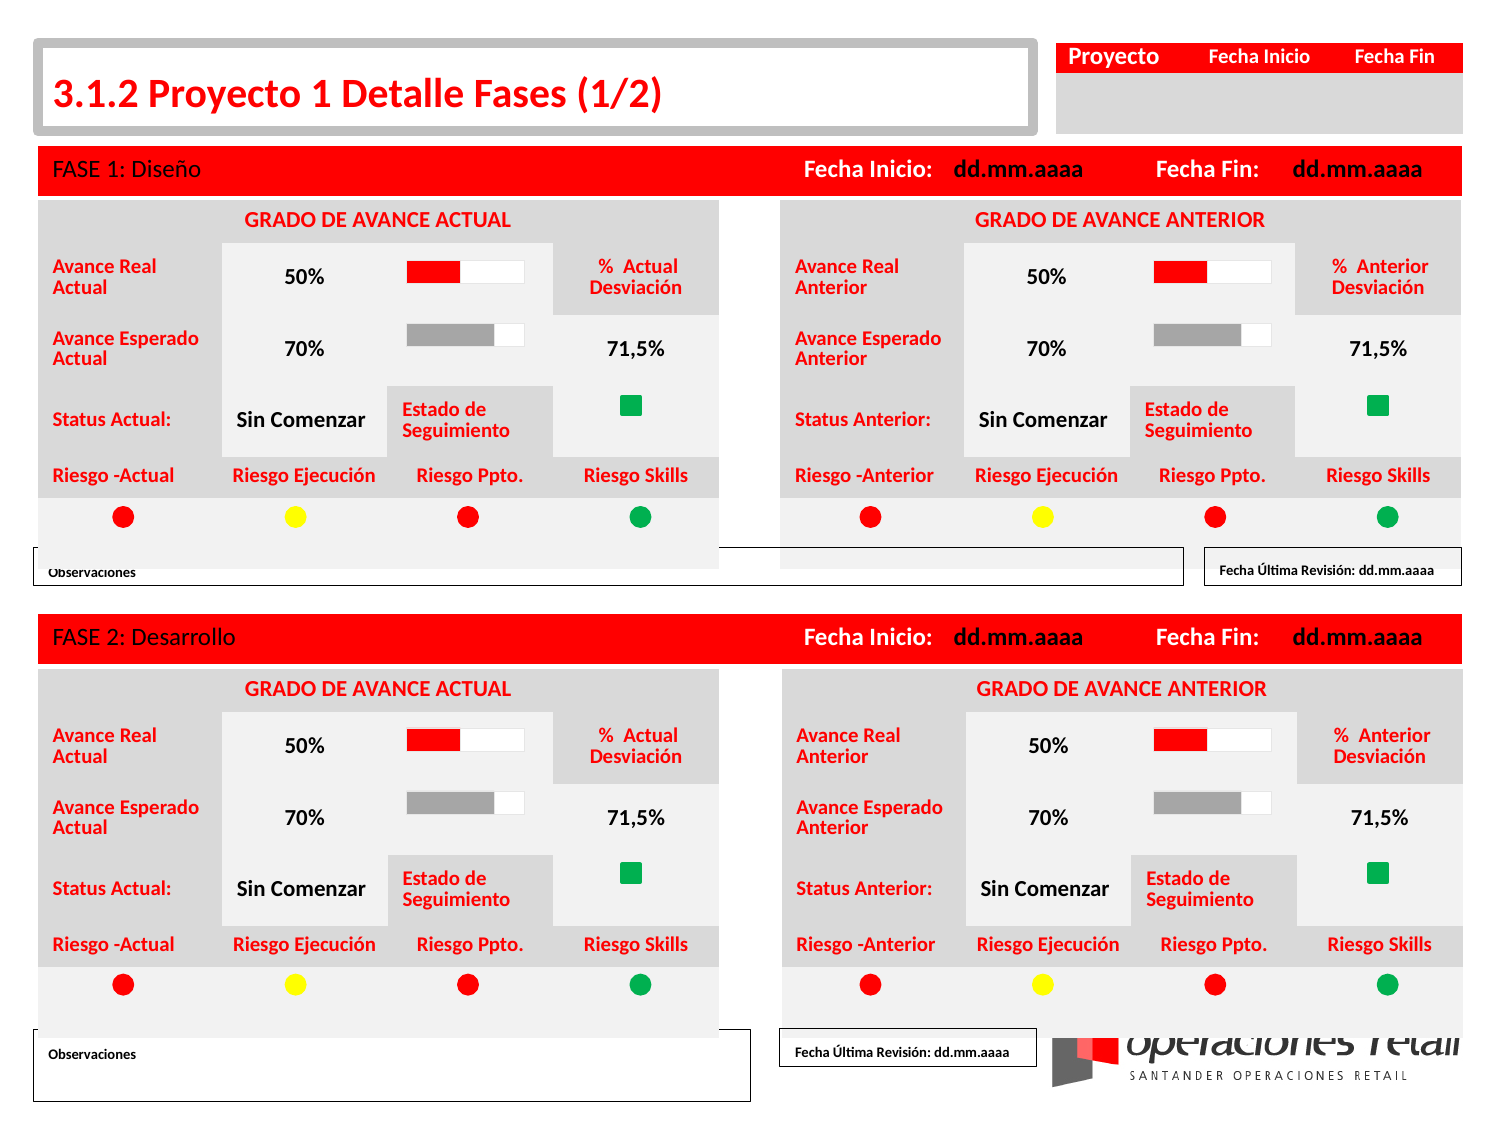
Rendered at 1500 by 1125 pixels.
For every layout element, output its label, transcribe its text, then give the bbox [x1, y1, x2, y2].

table_cell 70% [222, 784, 388, 855]
table_cell [388, 712, 553, 784]
table_cell Riesgo -Actual [38, 457, 222, 498]
table_header Fecha Inicio: [784, 146, 954, 196]
table_cell [38, 498, 222, 569]
table_cell [222, 967, 388, 1038]
table_cell Riesgo Skills [1295, 457, 1461, 498]
table_cell 70% [966, 784, 1131, 855]
text_box Fecha Última Revisión: dd.mm.aaaa [779, 1028, 1037, 1067]
table_cell 50% [222, 712, 388, 784]
text_box [406, 727, 525, 752]
table_cell % Actual Desviación [553, 712, 719, 784]
table_cell [387, 315, 553, 386]
text_box [861, 508, 880, 526]
table_cell Riesgo Ejecución [964, 457, 1130, 498]
table_header Fecha Inicio: [784, 614, 954, 664]
table_cell [387, 498, 553, 569]
table_cell [964, 498, 1130, 547]
table_header Proyecto [1056, 43, 1192, 73]
table_cell Riesgo Skills [553, 926, 719, 967]
table_cell [782, 967, 966, 1028]
text_box [622, 396, 640, 415]
table_cell [553, 498, 719, 569]
table_cell Sin Comenzar [966, 855, 1131, 926]
text_box [286, 508, 305, 526]
table_header FASE 2: Desarrollo [38, 614, 784, 664]
table_cell Sin Comenzar [222, 386, 387, 457]
table_cell Riesgo Skills [553, 457, 719, 498]
table_cell Estado de Seguimiento [388, 855, 553, 926]
table_header Fecha Inicio [1192, 43, 1327, 73]
table_cell Riesgo -Anterior [780, 457, 964, 498]
table_cell Status Actual: [38, 386, 222, 457]
table_cell 71,5% [553, 784, 719, 855]
table_cell [1295, 498, 1461, 547]
table_header GRADO DE AVANCE ACTUAL [38, 669, 719, 712]
table_cell 50% [966, 712, 1131, 784]
text_box [114, 975, 133, 994]
table_cell Riesgo Skills [1297, 926, 1463, 967]
table_header GRADO DE AVANCE ACTUAL [38, 200, 719, 243]
table_cell [1131, 712, 1297, 784]
text_box Fecha Última Revisión: dd.mm.aaaa [1204, 547, 1462, 586]
table_cell [222, 498, 387, 569]
text_box [861, 975, 880, 994]
table_header dd.mm.aaaa [954, 146, 1123, 196]
table_header dd.mm.aaaa [954, 614, 1123, 664]
table_cell Riesgo -Actual [38, 926, 222, 967]
table_cell Riesgo -Anterior [782, 926, 966, 967]
table_cell [553, 386, 719, 457]
text_box [1153, 790, 1272, 815]
table_cell Estado de Seguimiento [387, 386, 553, 457]
table_cell [1130, 498, 1295, 569]
text_box [459, 508, 477, 526]
table_cell [1295, 386, 1461, 457]
text_box [631, 975, 650, 994]
text_box [1153, 727, 1272, 752]
text_box 3.1.2 Proyecto 1 Detalle Fases (1/2) [37, 42, 1033, 132]
table_cell Estado de Seguimiento [1130, 386, 1295, 457]
picture [1041, 999, 1472, 1098]
table_cell [387, 243, 553, 315]
text_box [406, 260, 525, 284]
text_box [1378, 508, 1397, 526]
table_header FASE 1: Diseño [38, 146, 784, 196]
table_cell [553, 967, 719, 1038]
table_cell Status Actual: [38, 855, 222, 926]
text_box [631, 508, 650, 526]
text_box [1153, 323, 1272, 347]
text_box [1206, 975, 1225, 994]
table_cell 50% [222, 243, 387, 315]
table_cell Riesgo Ejecución [222, 457, 387, 498]
text_box [406, 323, 525, 347]
text_box [114, 508, 133, 526]
table_cell 70% [222, 315, 387, 386]
table_cell Avance Esperado Anterior [780, 315, 964, 386]
text_box Observaciones [33, 1029, 751, 1102]
table_header Fecha Fin: [1123, 146, 1293, 196]
table_cell Estado de Seguimiento [1131, 855, 1297, 926]
table_cell [1297, 967, 1463, 1038]
table_cell [388, 784, 553, 855]
table_cell Riesgo Ppto. [388, 926, 553, 967]
text_box [1206, 508, 1225, 526]
text_box [1369, 396, 1388, 415]
table_header dd.mm.aaaa [1293, 146, 1462, 196]
table_cell Avance Esperado Actual [38, 315, 222, 386]
text_box [406, 790, 525, 815]
table_cell Riesgo Ppto. [387, 457, 553, 498]
text_box [1153, 260, 1272, 284]
table_header Fecha Fin [1327, 43, 1463, 73]
table_cell Status Anterior: [782, 855, 966, 926]
table_header GRADO DE AVANCE ANTERIOR [782, 669, 1463, 712]
table_cell 70% [964, 315, 1130, 386]
table_cell [780, 498, 964, 547]
table_cell [1131, 967, 1297, 1038]
table_cell [1327, 73, 1463, 134]
table_cell Sin Comenzar [222, 855, 388, 926]
table_header Fecha Fin: [1123, 614, 1293, 664]
table_cell [1192, 73, 1327, 134]
table_cell Avance Real Anterior [780, 243, 964, 315]
table_cell % Anterior Desviación [1297, 712, 1463, 784]
table_cell [1297, 855, 1463, 926]
table_cell Status Anterior: [780, 386, 964, 457]
table_cell [553, 855, 719, 926]
table_cell Avance Esperado Anterior [782, 784, 966, 855]
text_box [1369, 864, 1388, 883]
table_cell Avance Real Actual [38, 712, 222, 784]
table_cell % Actual Desviación [553, 243, 719, 315]
table_cell [1130, 243, 1295, 315]
table_cell % Anterior Desviación [1295, 243, 1461, 315]
text_box [1034, 975, 1052, 994]
table_cell Riesgo Ejecución [966, 926, 1131, 967]
table_cell [1056, 73, 1192, 134]
table_cell Riesgo Ejecución [222, 926, 388, 967]
table_cell 50% [964, 243, 1130, 315]
table_header GRADO DE AVANCE ANTERIOR [780, 200, 1461, 243]
table_header dd.mm.aaaa [1293, 614, 1462, 664]
text_box [1034, 508, 1052, 526]
table_cell Avance Esperado Actual [38, 784, 222, 855]
table_cell 71,5% [553, 315, 719, 386]
table_cell Avance Real Anterior [782, 712, 966, 784]
text_box Observaciones [33, 547, 1184, 586]
table_cell [1131, 784, 1297, 855]
table_cell [388, 967, 553, 1038]
table_cell 71,5% [1297, 784, 1463, 855]
table_cell 71,5% [1295, 315, 1461, 386]
text_box [1378, 975, 1397, 994]
text_box [622, 864, 640, 883]
table_cell Riesgo Ppto. [1130, 457, 1295, 498]
text_box [459, 975, 477, 994]
table_cell Riesgo Ppto. [1131, 926, 1297, 967]
table_cell Sin Comenzar [964, 386, 1130, 457]
table_cell [966, 967, 1131, 1038]
text_box [286, 975, 305, 994]
table_cell [38, 967, 222, 1038]
table_cell [1130, 315, 1295, 386]
table_cell Avance Real Actual [38, 243, 222, 315]
